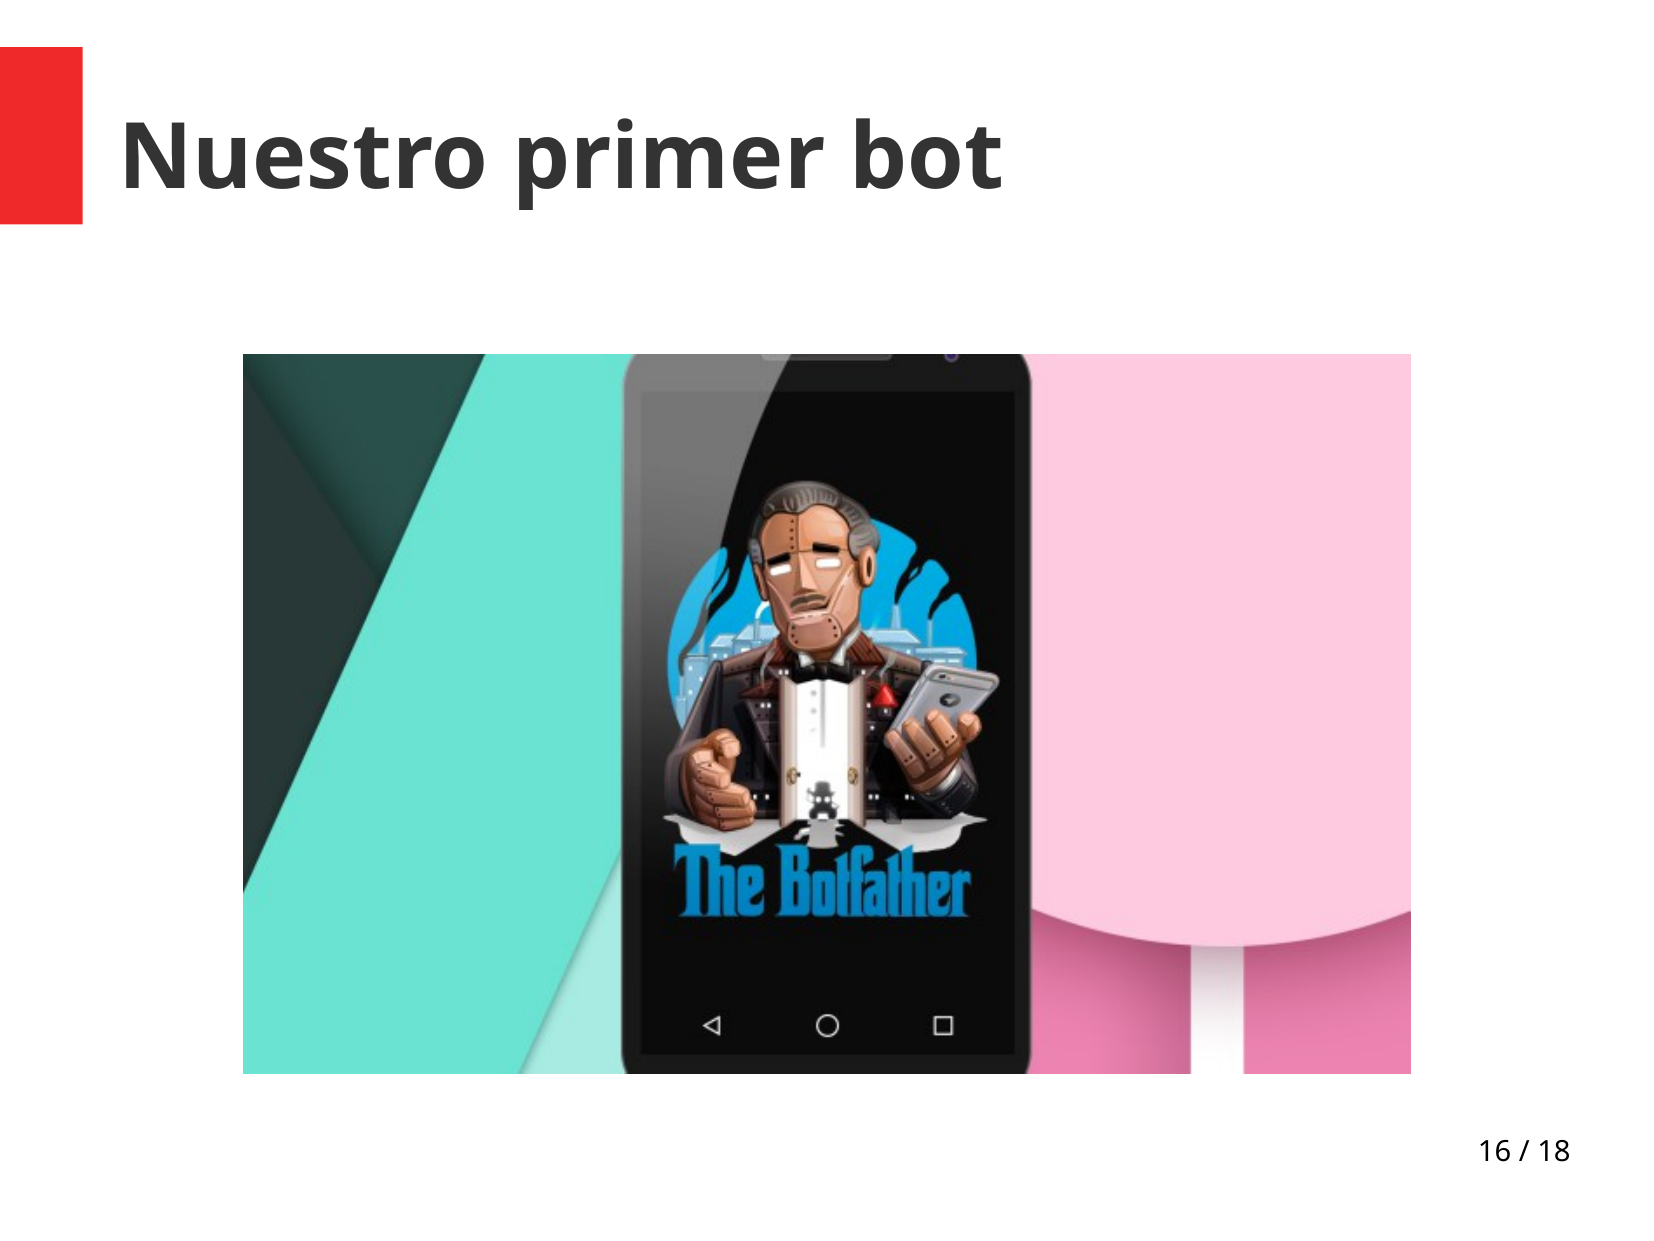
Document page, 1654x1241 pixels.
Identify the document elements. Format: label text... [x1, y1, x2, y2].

picture [243, 354, 1411, 1074]
title Nuestro primer bot [118, 49, 1571, 257]
